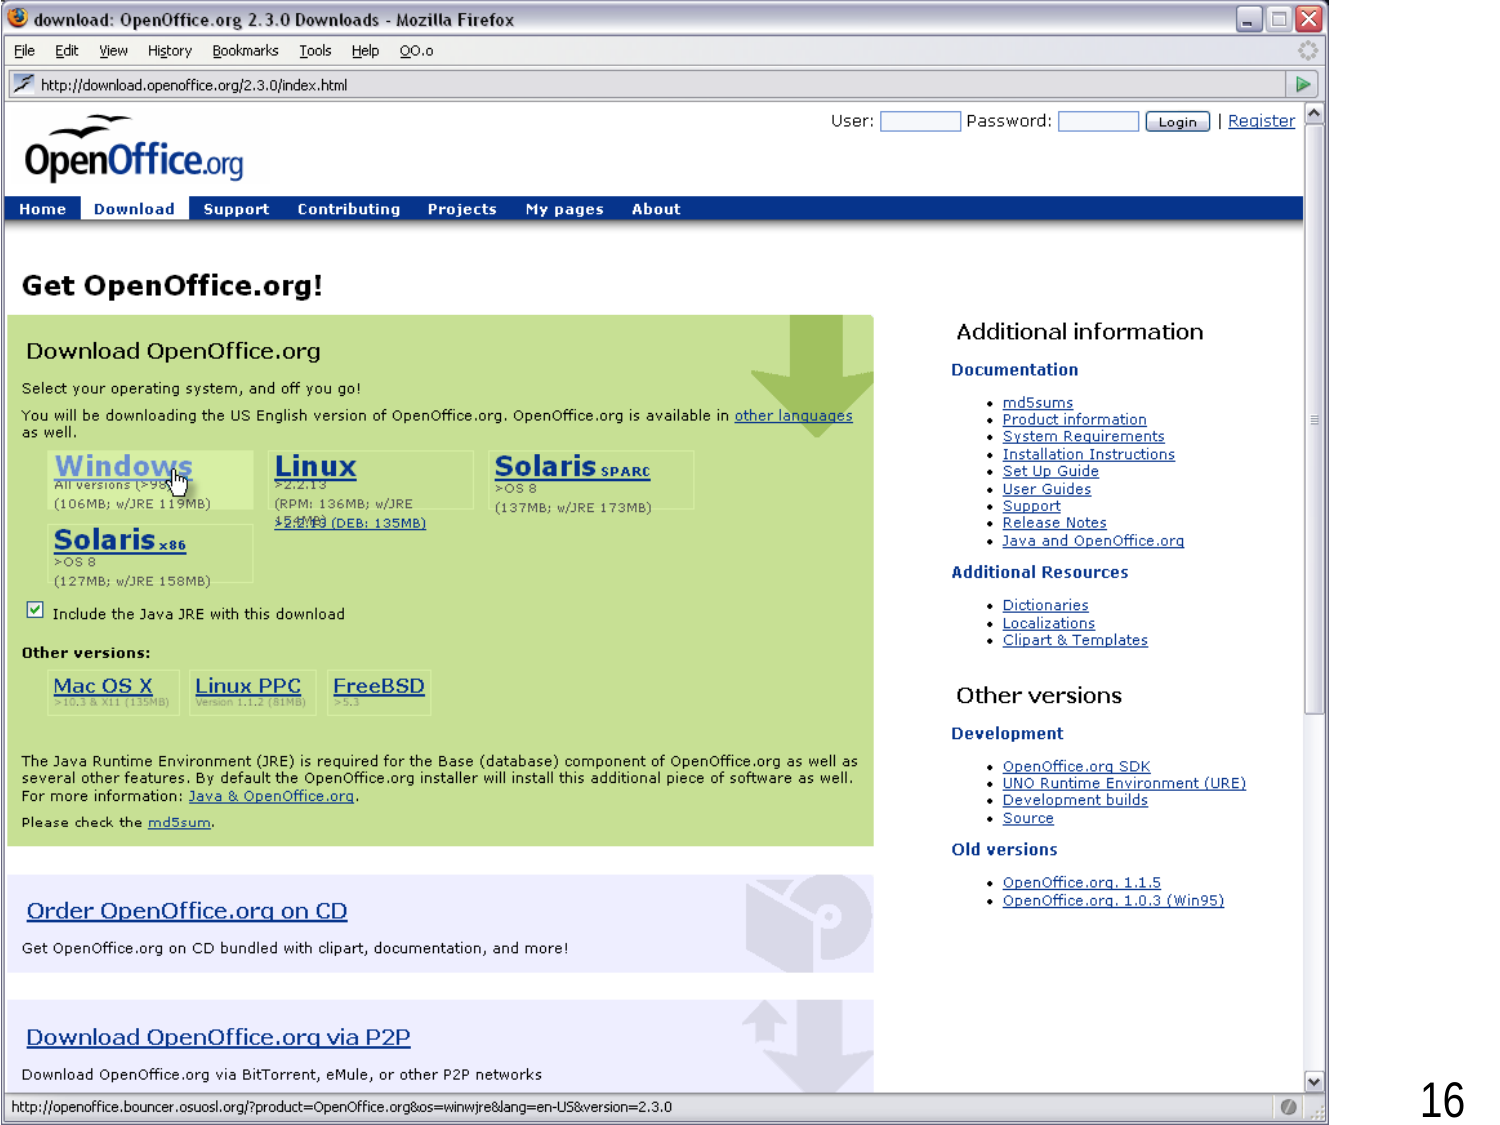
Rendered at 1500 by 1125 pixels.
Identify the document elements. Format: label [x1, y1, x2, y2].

picture [1, 0, 1329, 1125]
